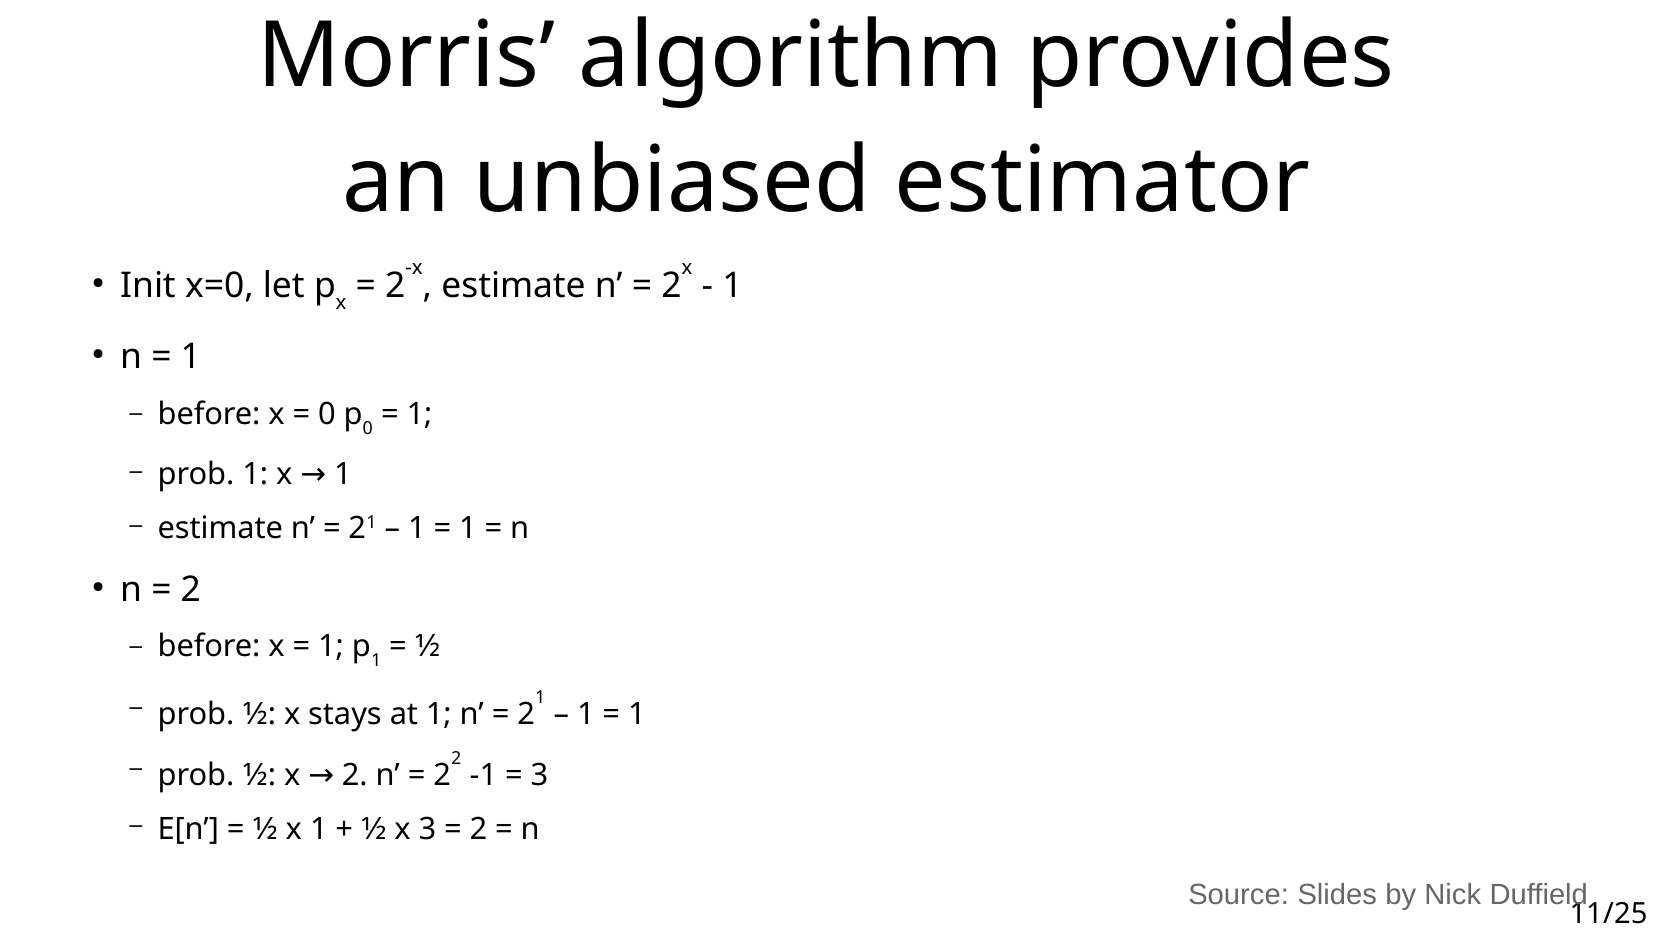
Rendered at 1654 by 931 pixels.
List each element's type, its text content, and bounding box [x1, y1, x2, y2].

list Init x=0, let px = 2-x, estimate n’ = 2x - 1 n = 1 before: x = 0 p0 = 1; prob. 1: x → 1 estimate n’ = 21 – 1 = 1 = n n = 2 before: x = 1; p1 = 1⁄2 prob. 1⁄2: x stays at 1; n’ = 21 – 1 = 1 prob. 1⁄2: x → 2. n’ = 22 -1 = 3 E[n’] = 1⁄2 x 1 + 1⁄2 x 3 = 2 = n [82, 253, 1571, 860]
text_box Source: Slides by Nick Duffield [940, 870, 1604, 919]
title Morris’ algorithm provides an unbiased estimator [82, 1, 1571, 226]
